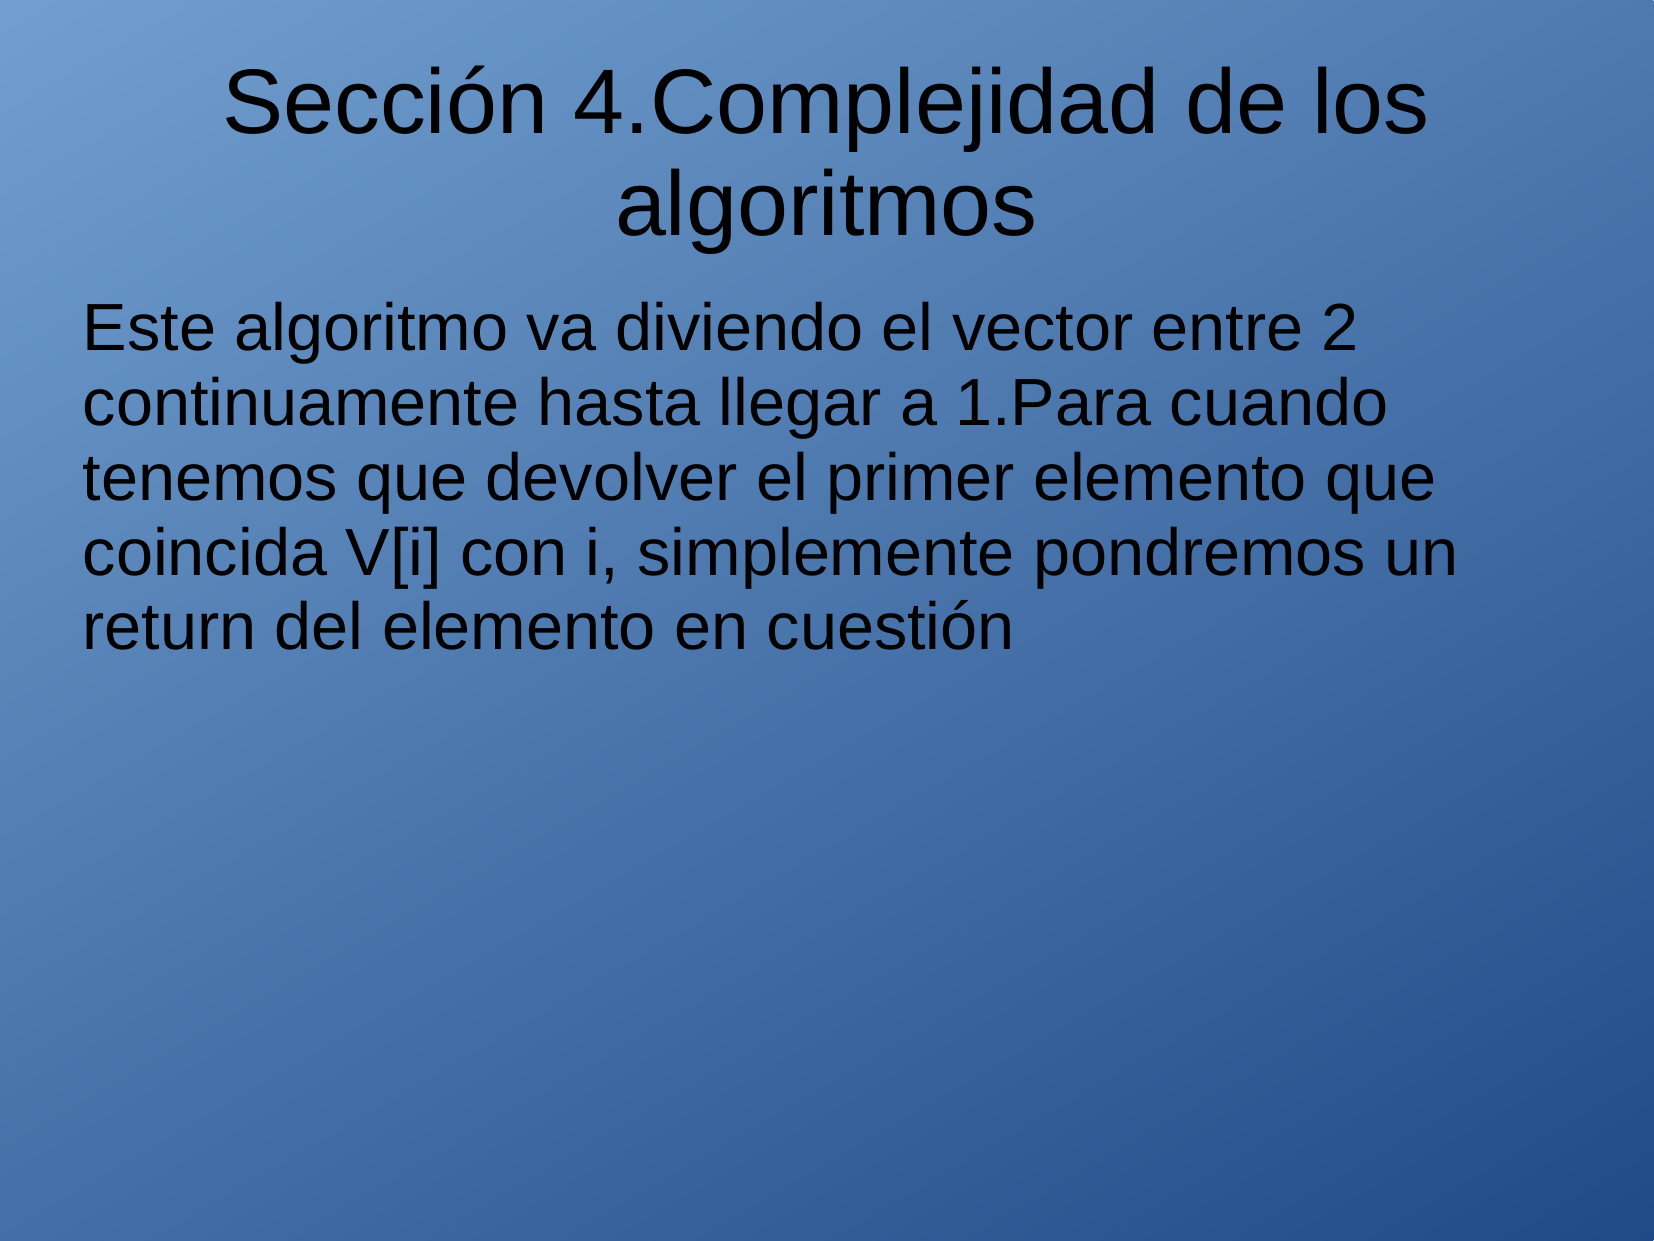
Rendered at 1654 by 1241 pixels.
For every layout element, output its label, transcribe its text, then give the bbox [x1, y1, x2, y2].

title Sección 4.Complejidad de los algoritmos [82, 49, 1571, 257]
list Este algoritmo va diviendo el vector entre 2 continuamente hasta llegar a 1.Para cuando tenemos que devolver el primer elemento que coincida V[i] con i, simplemente pondremos un return del elemento en cuestión [82, 290, 1571, 1010]
